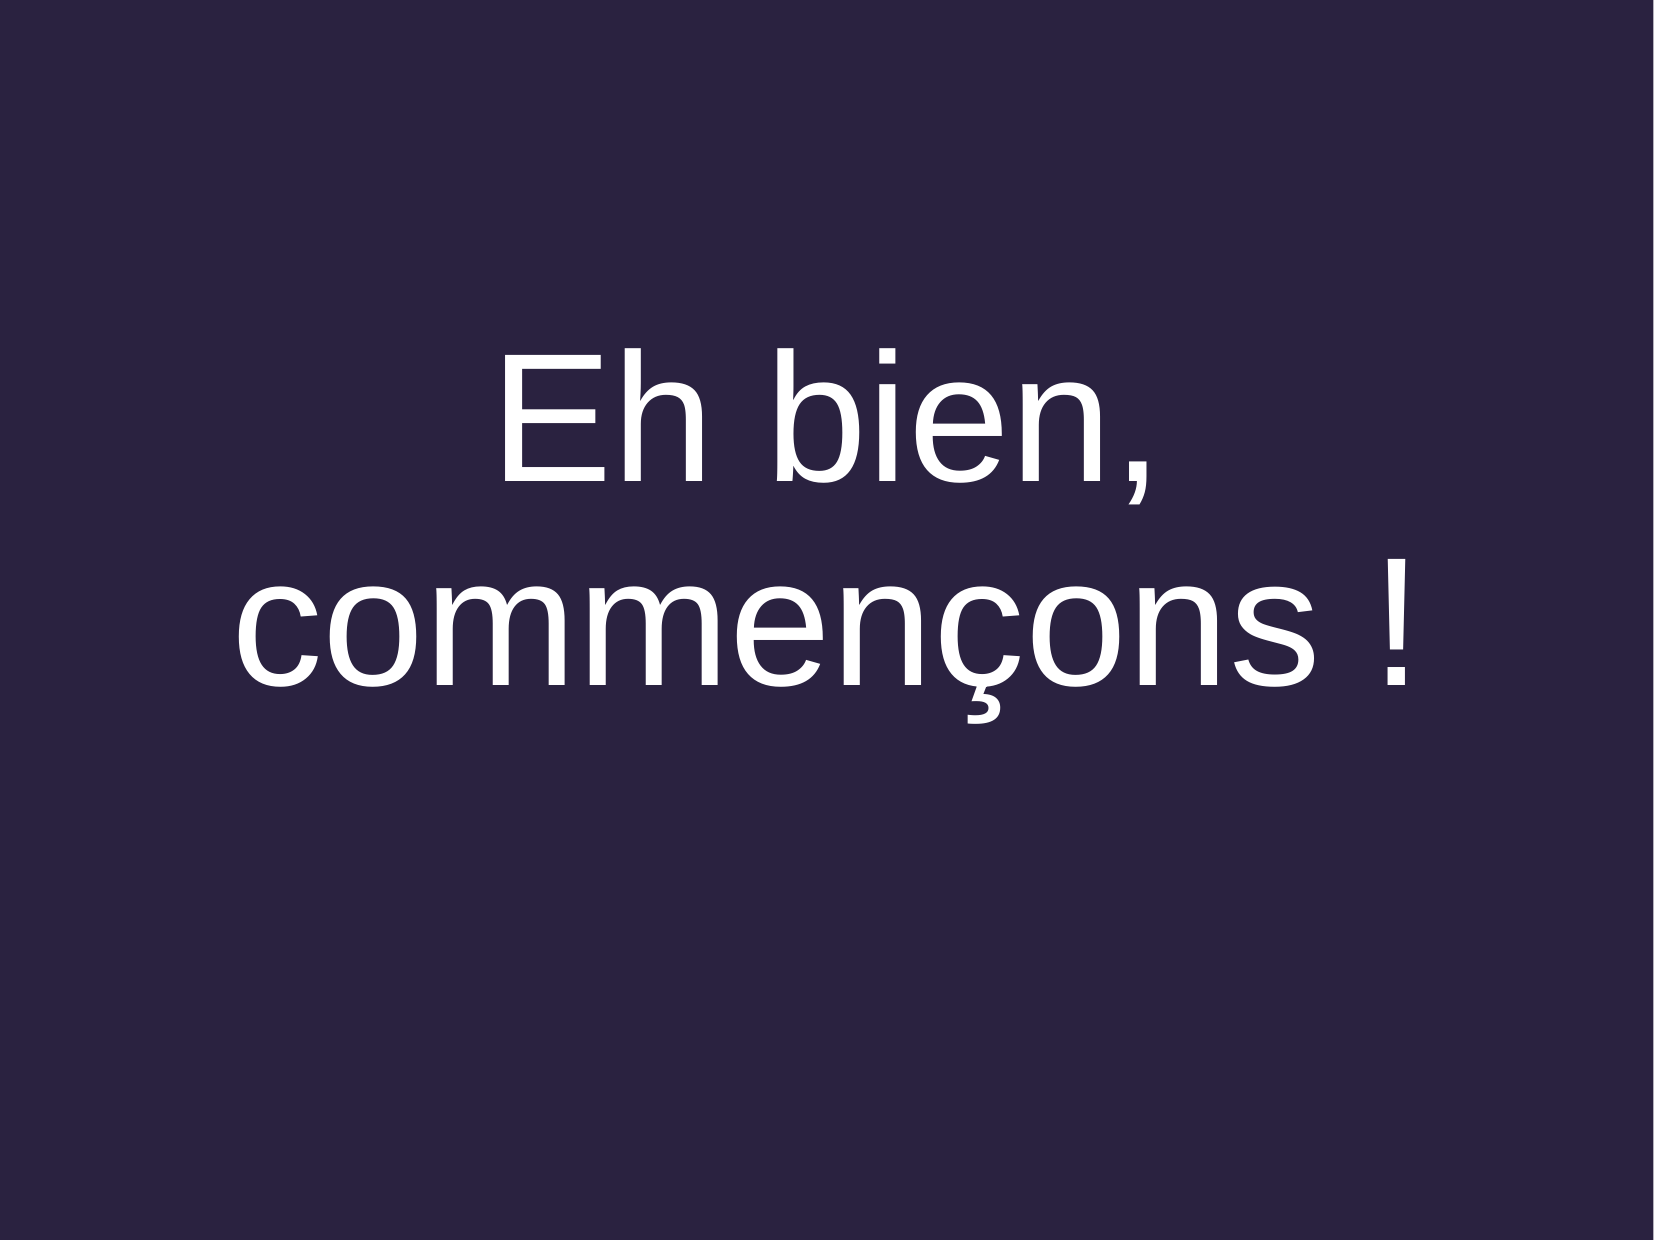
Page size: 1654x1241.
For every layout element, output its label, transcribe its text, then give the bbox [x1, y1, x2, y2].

title Eh bien, commençons ! [0, 283, 1654, 756]
